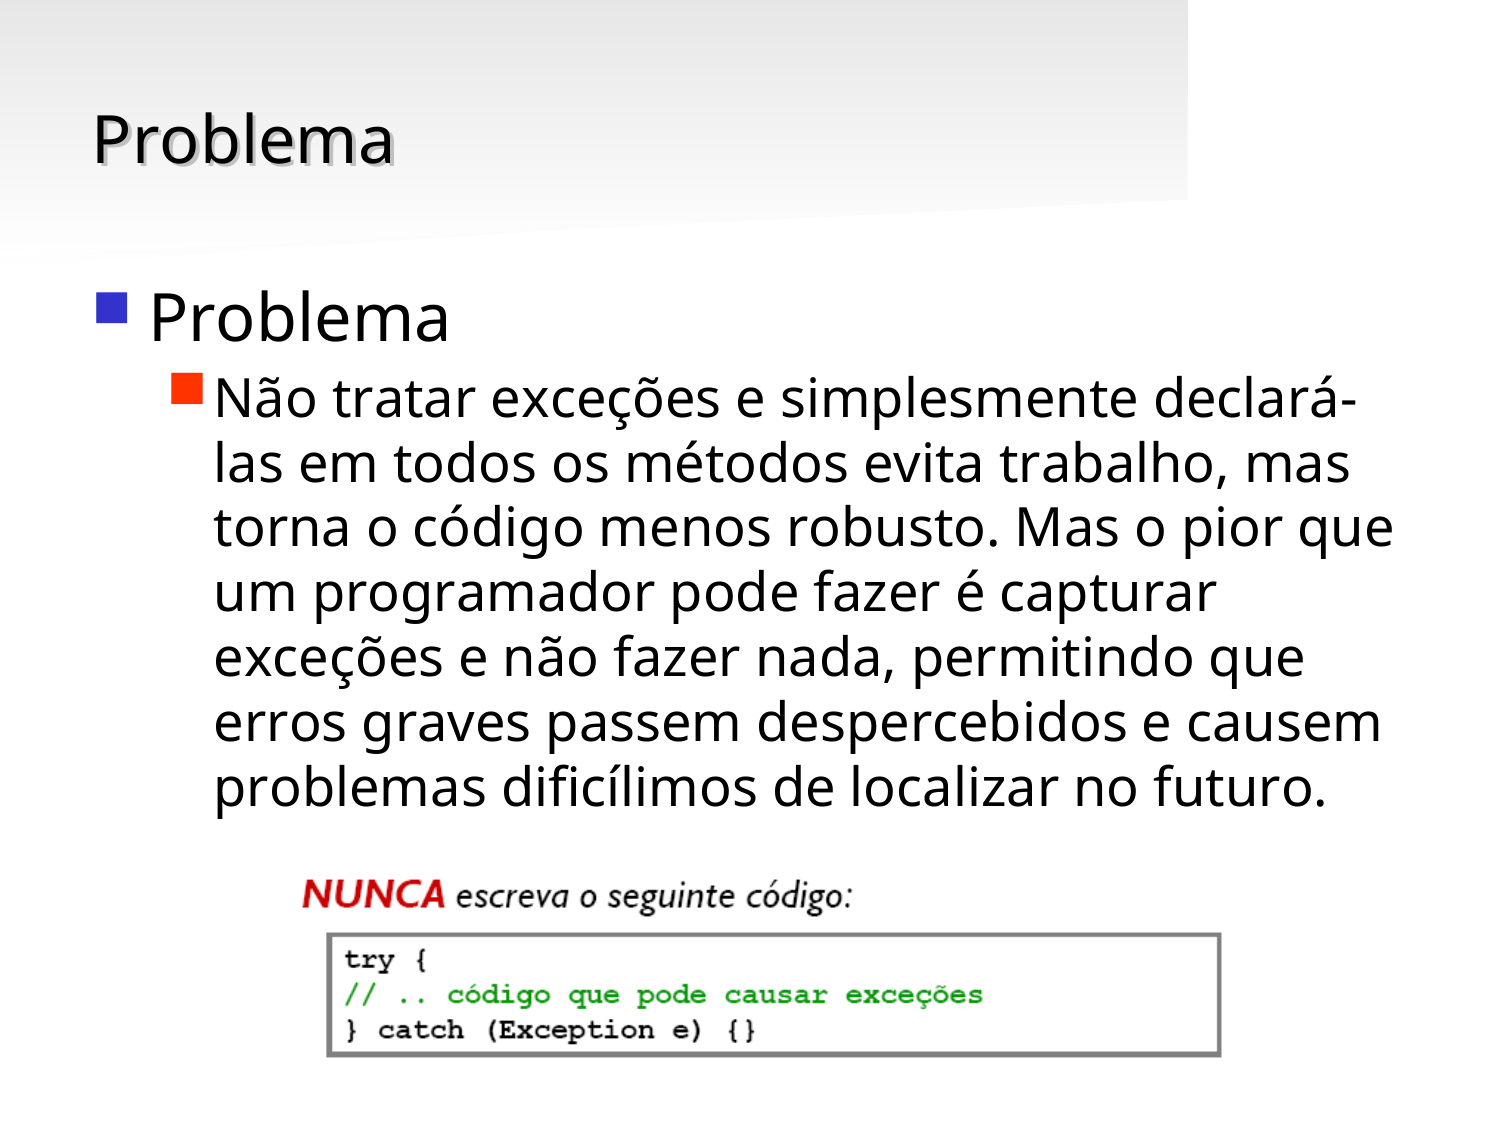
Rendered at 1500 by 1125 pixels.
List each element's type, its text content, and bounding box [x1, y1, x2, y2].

title Problema [76, 42, 1427, 231]
picture [300, 874, 1232, 1066]
list Problema Não tratar exceções e simplesmente declará-las em todos os métodos evita trabalho, mas torna o código menos robusto. Mas o pior que um programador pode fazer é capturar exceções e não fazer nada, permitindo que erros graves passem despercebidos e causem problemas dificílimos de localizar no futuro. [76, 267, 1427, 826]
